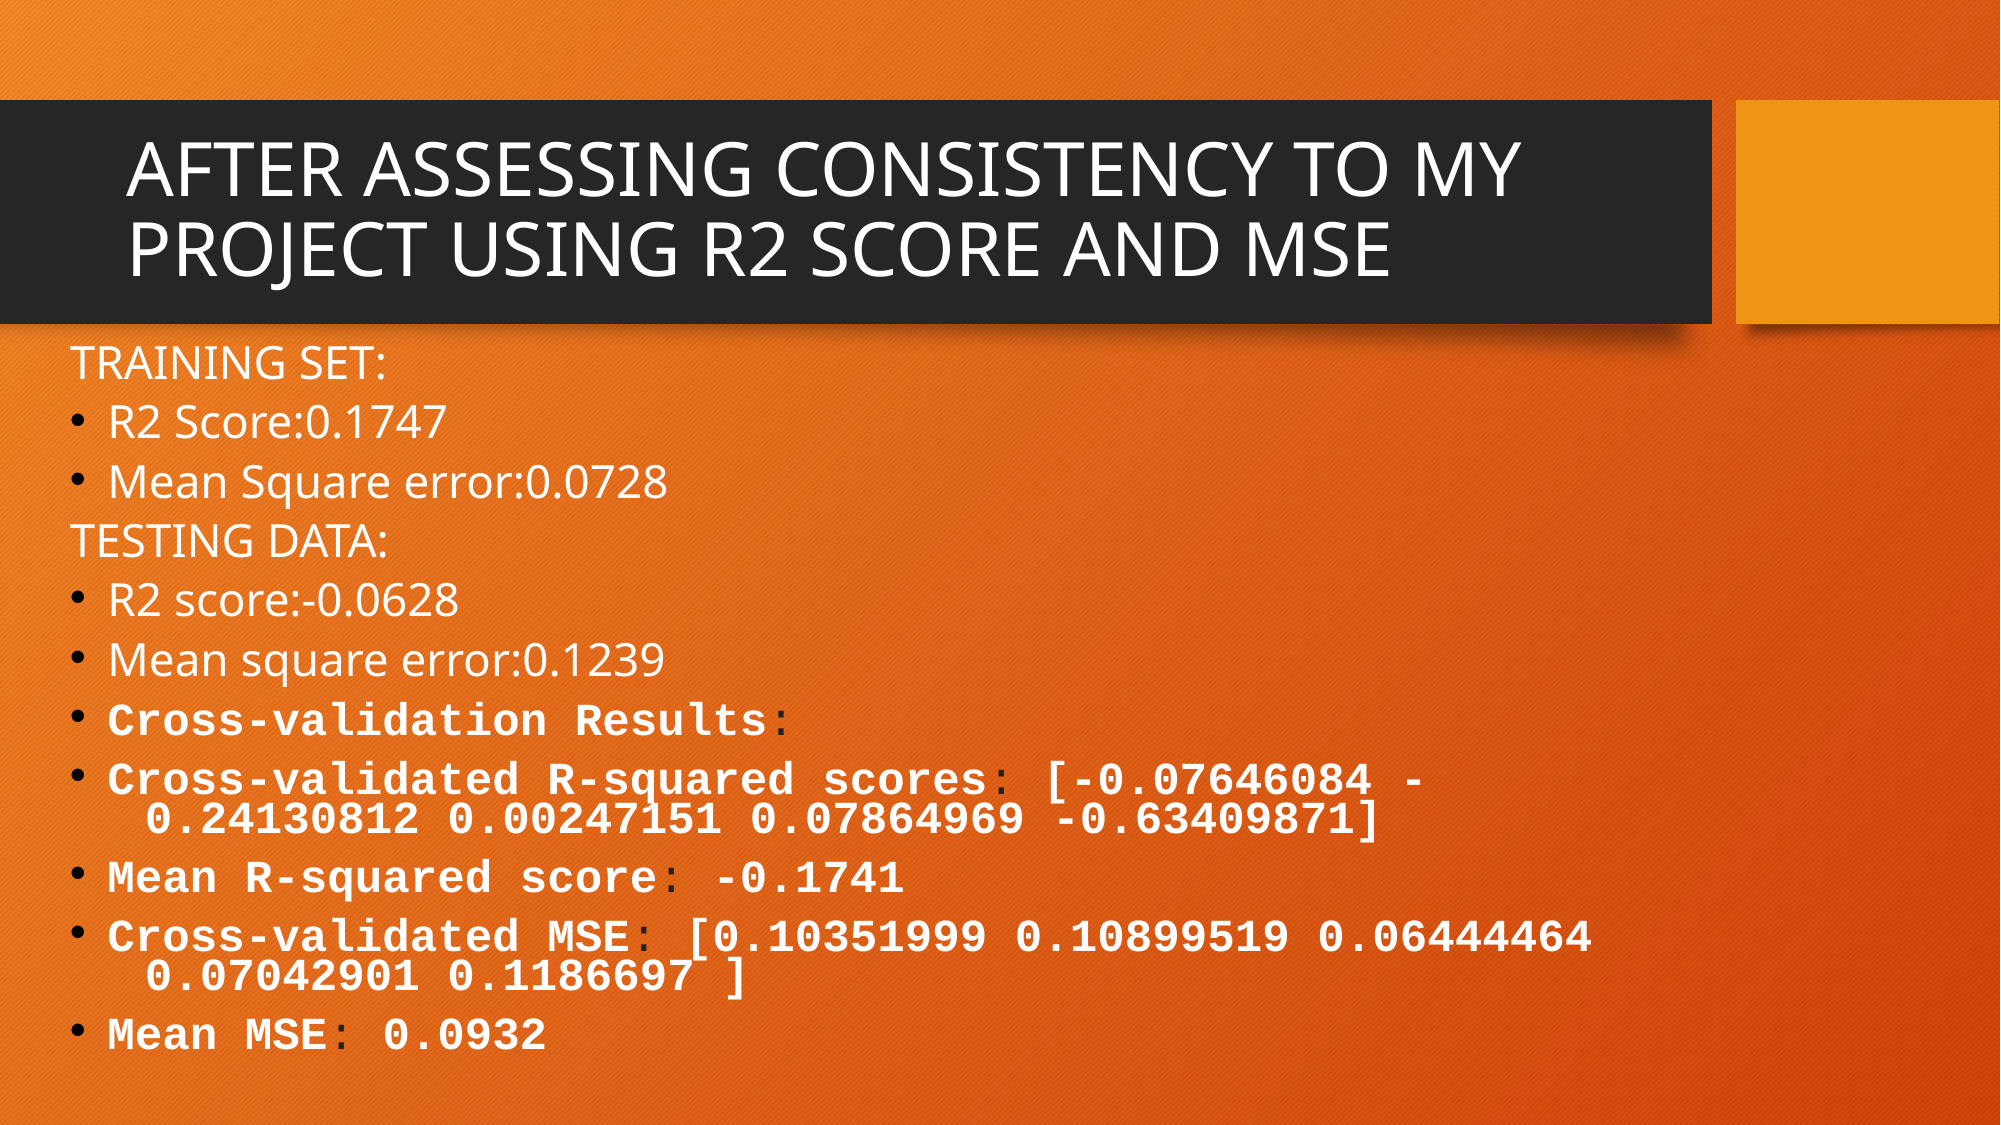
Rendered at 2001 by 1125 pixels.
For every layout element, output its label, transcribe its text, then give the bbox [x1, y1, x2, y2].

title AFTER ASSESSING CONSISTENCY TO MY PROJECT USING R2 SCORE AND MSE [111, 123, 1689, 301]
list TRAINING SET: R2 Score:0.1747 Mean Square error:0.0728 TESTING DATA: R2 score:-0.0628 Mean square error:0.1239 Cross-validation Results: Cross-validated R-squared scores: [-0.07646084 -0.24130812 0.00247151 0.07864969 -0.63409871] Mean R-squared score: -0.1741 Cross-validated MSE: [0.10351999 0.10899519 0.06444464 0.07042901 0.1186697 ] Mean MSE: 0.0932 [55, 341, 1678, 1096]
